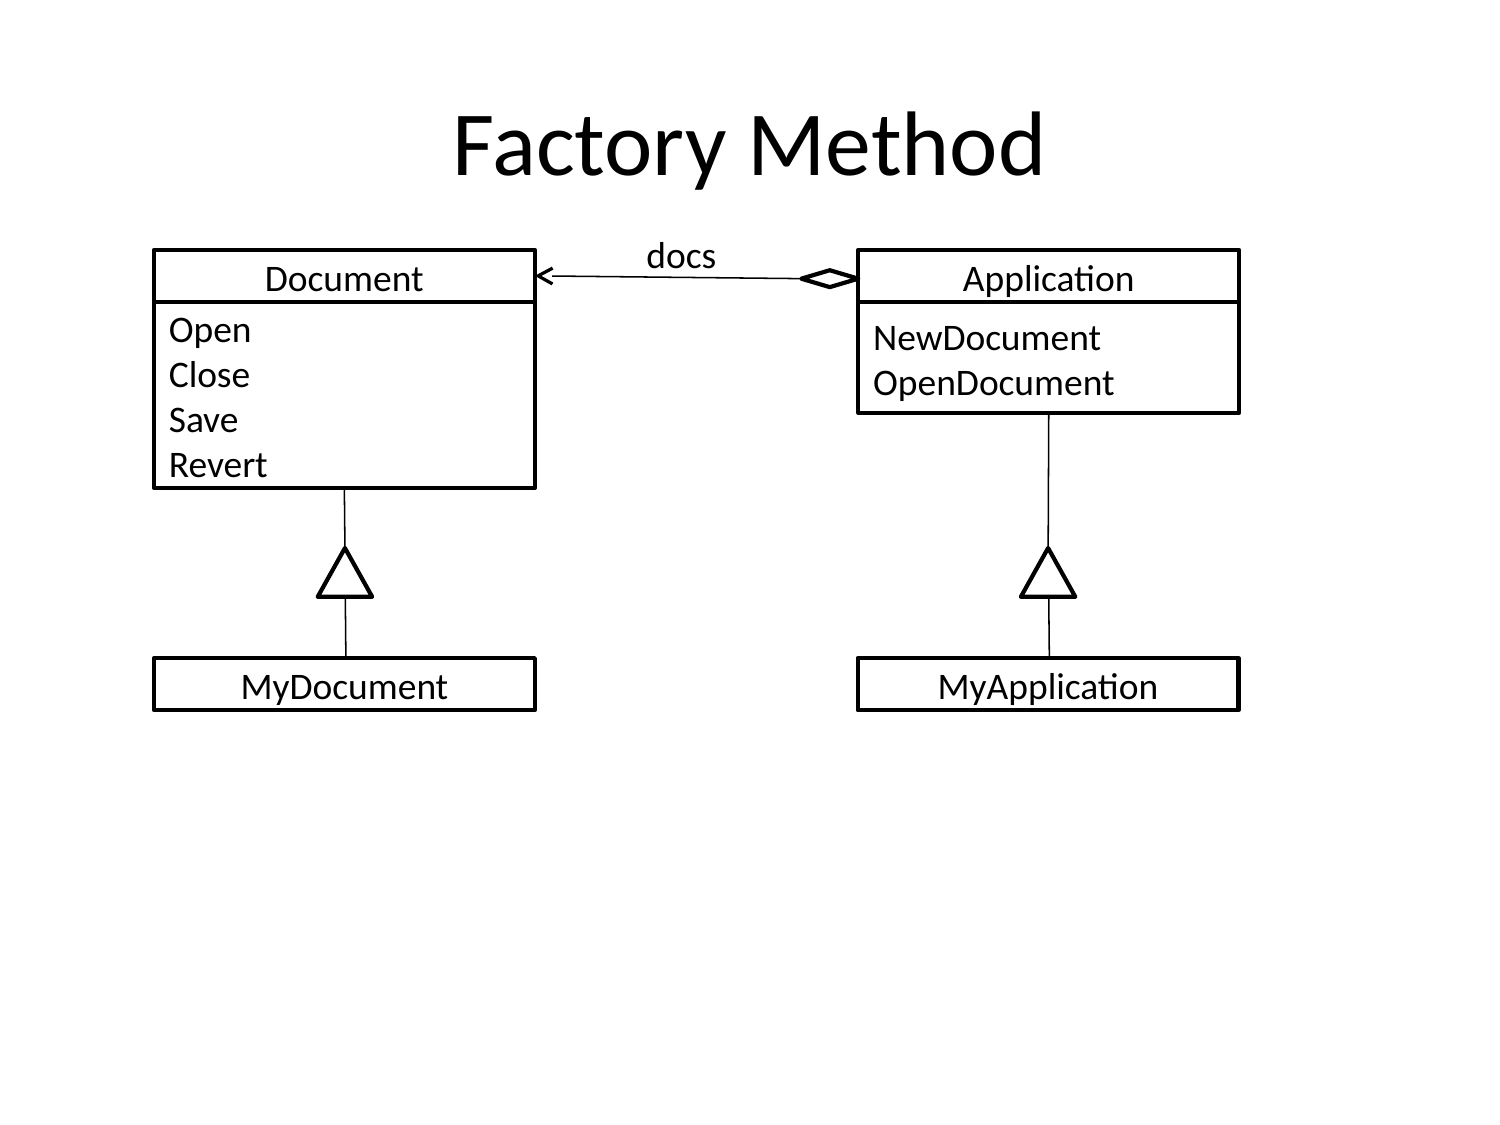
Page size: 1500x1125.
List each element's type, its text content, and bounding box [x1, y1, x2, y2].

text_box NewDocument OpenDocument [858, 302, 1240, 413]
text_box MyApplication [857, 658, 1239, 711]
text_box docs [631, 223, 732, 284]
title Factory Method [75, 45, 1425, 233]
text_box Open Close Save Revert [153, 302, 535, 488]
text_box [1020, 549, 1076, 597]
text_box MyDocument [153, 658, 535, 711]
text_box [317, 549, 373, 597]
text_box Application [858, 249, 1240, 302]
text_box [802, 270, 859, 288]
text_box Document [153, 249, 535, 302]
